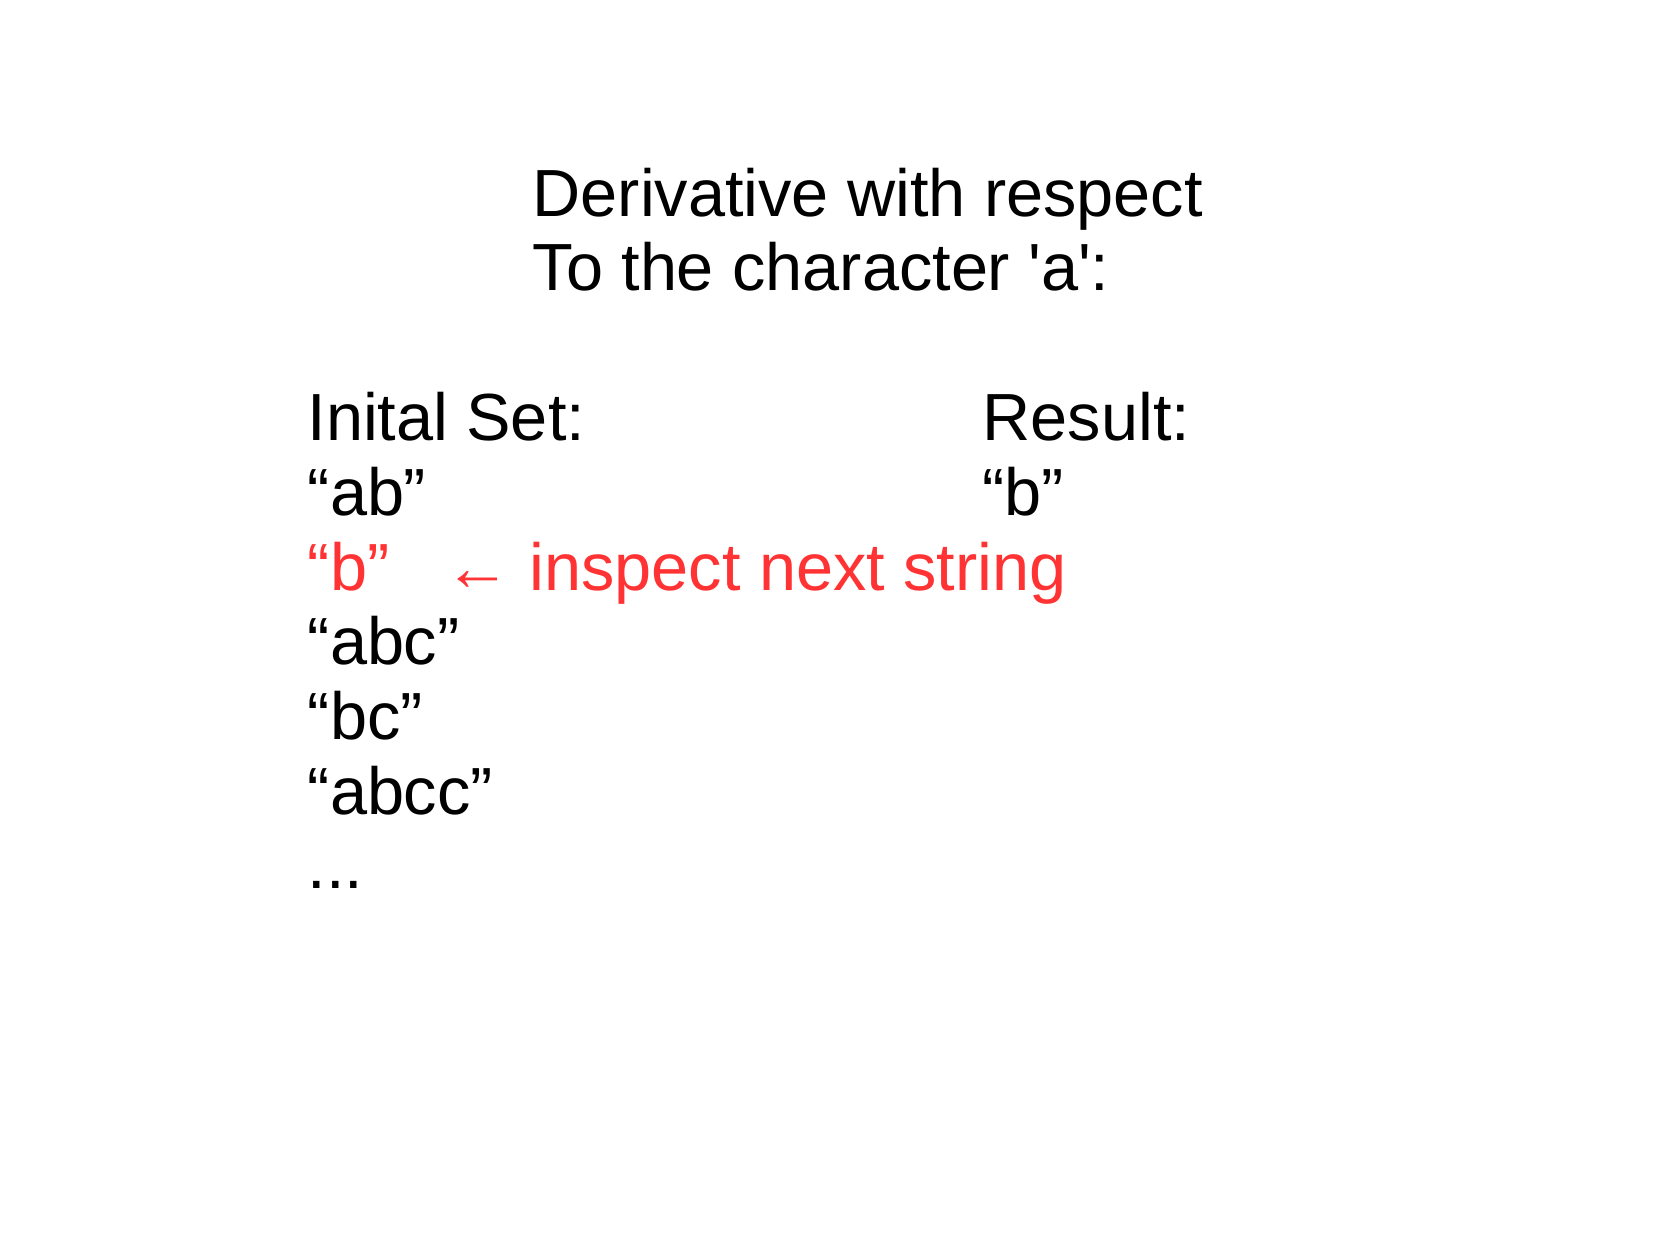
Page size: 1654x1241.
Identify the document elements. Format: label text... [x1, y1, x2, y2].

subtitle Derivative with respect To the character 'a': Inital Set: Result: “ab” “b” “b” ← inspect next string “abc” “bc” “abcc” ... [82, 49, 1571, 1010]
